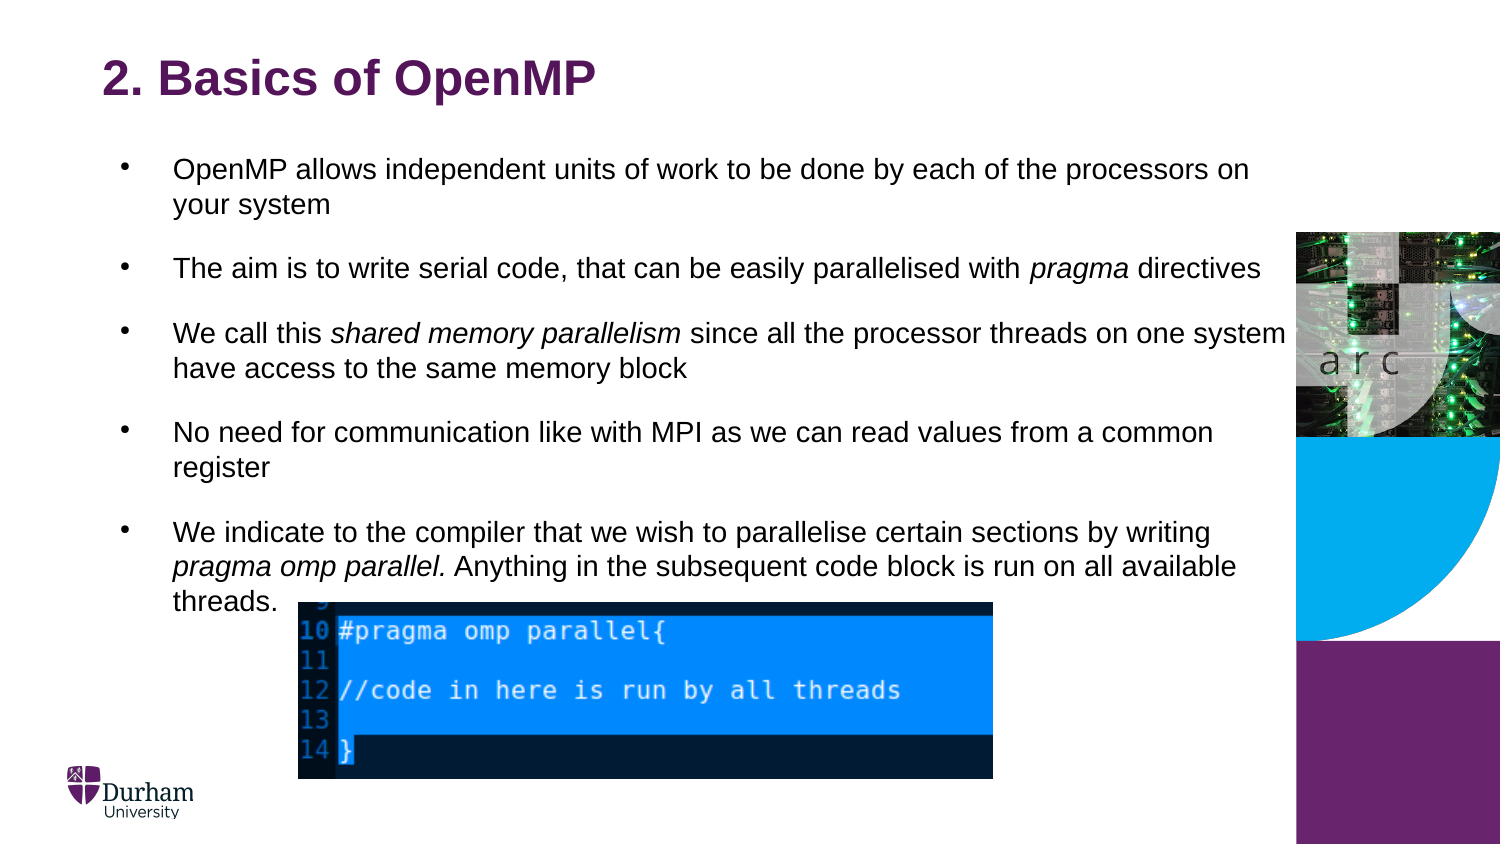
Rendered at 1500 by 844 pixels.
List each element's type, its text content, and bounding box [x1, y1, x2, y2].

picture [1332, 467, 1500, 640]
picture [67, 766, 193, 819]
picture [298, 602, 993, 779]
list OpenMP allows independent units of work to be done by each of the processors on your system The aim is to write serial code, that can be easily parallelised with pragma directives We call this shared memory parallelism since all the processor threads on one system have access to the same memory block No need for communication like with MPI as we can read values from a common register We indicate to the compiler that we wish to parallelise certain sections by writing pragma omp parallel. Anything in the subsequent code block is run on all available threads. [101, 150, 1297, 488]
title 2. Basics of OpenMP [101, 45, 1399, 187]
picture [1296, 232, 1500, 436]
text_box [1296, 640, 1500, 844]
